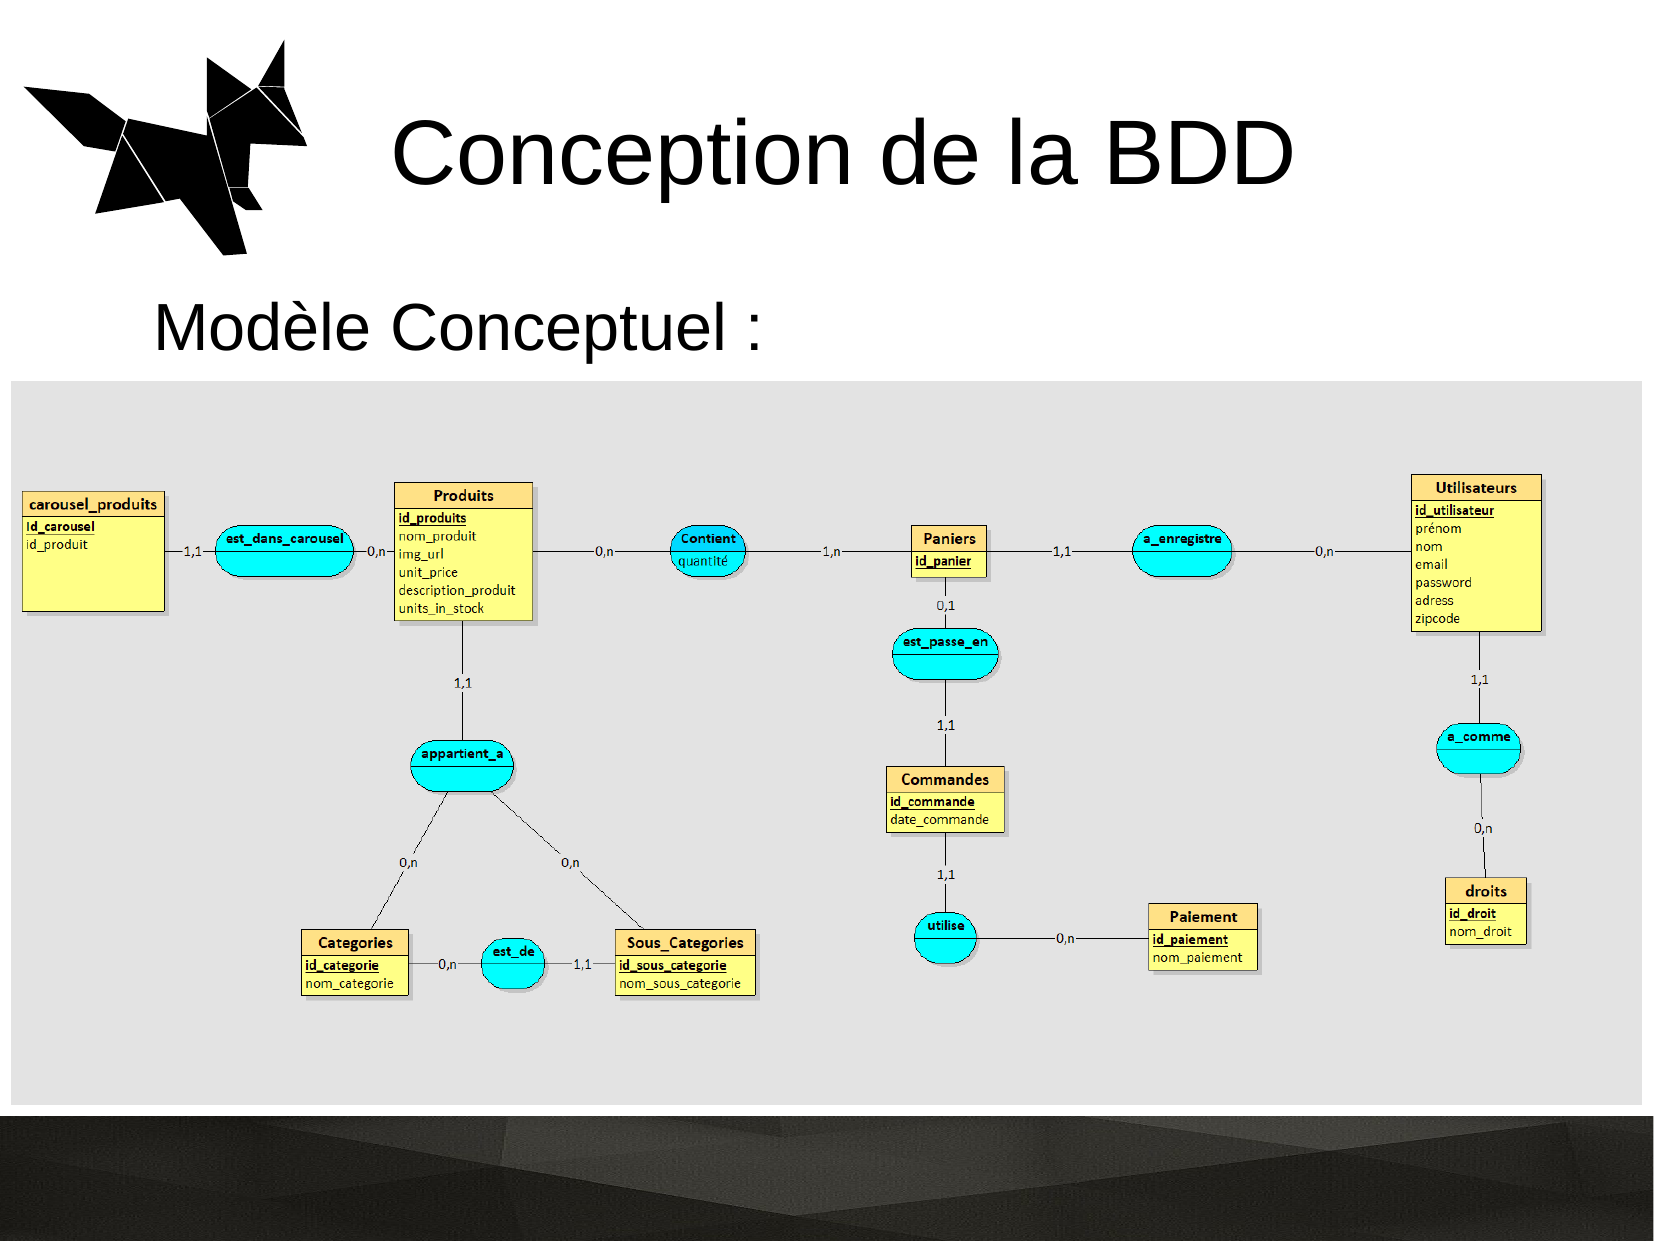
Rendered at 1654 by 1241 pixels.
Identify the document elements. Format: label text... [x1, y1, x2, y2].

picture [11, 381, 1642, 1105]
picture [23, 30, 308, 319]
picture [0, 1116, 1654, 1241]
list Modèle Conceptuel : [82, 290, 1571, 378]
title Conception de la BDD [308, 49, 1571, 257]
